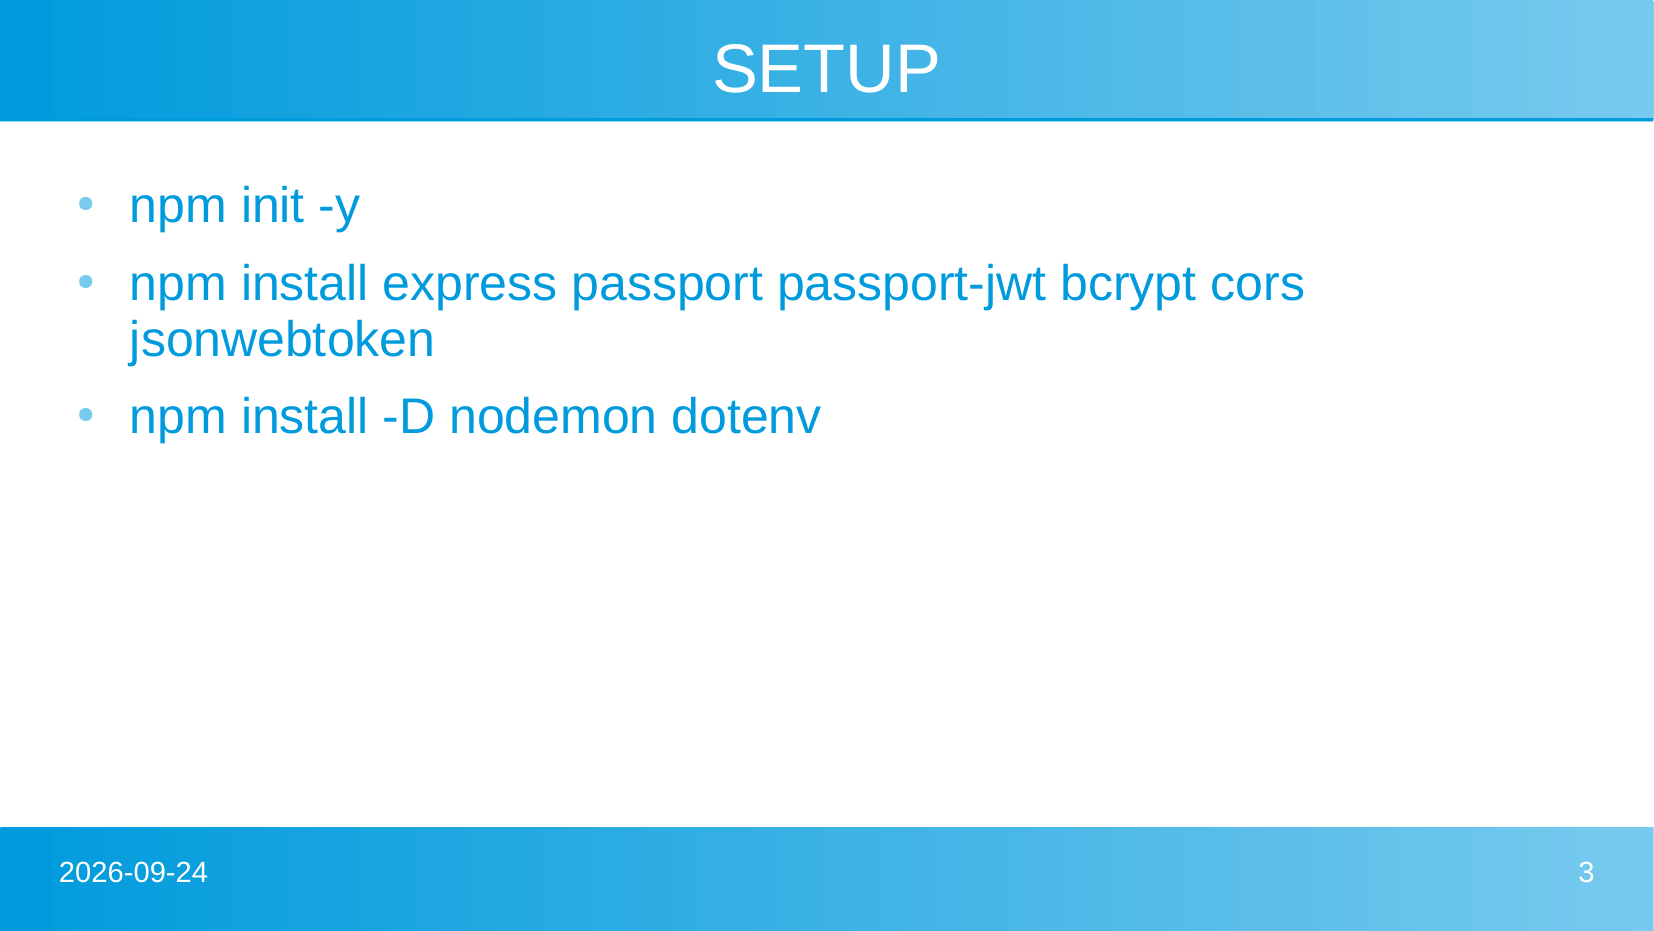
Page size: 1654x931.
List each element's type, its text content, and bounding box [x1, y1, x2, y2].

title SETUP [59, 29, 1595, 108]
list npm init -y npm install express passport passport-jwt bcrypt cors jsonwebtoken npm install -D nodemon dotenv [59, 177, 1595, 768]
